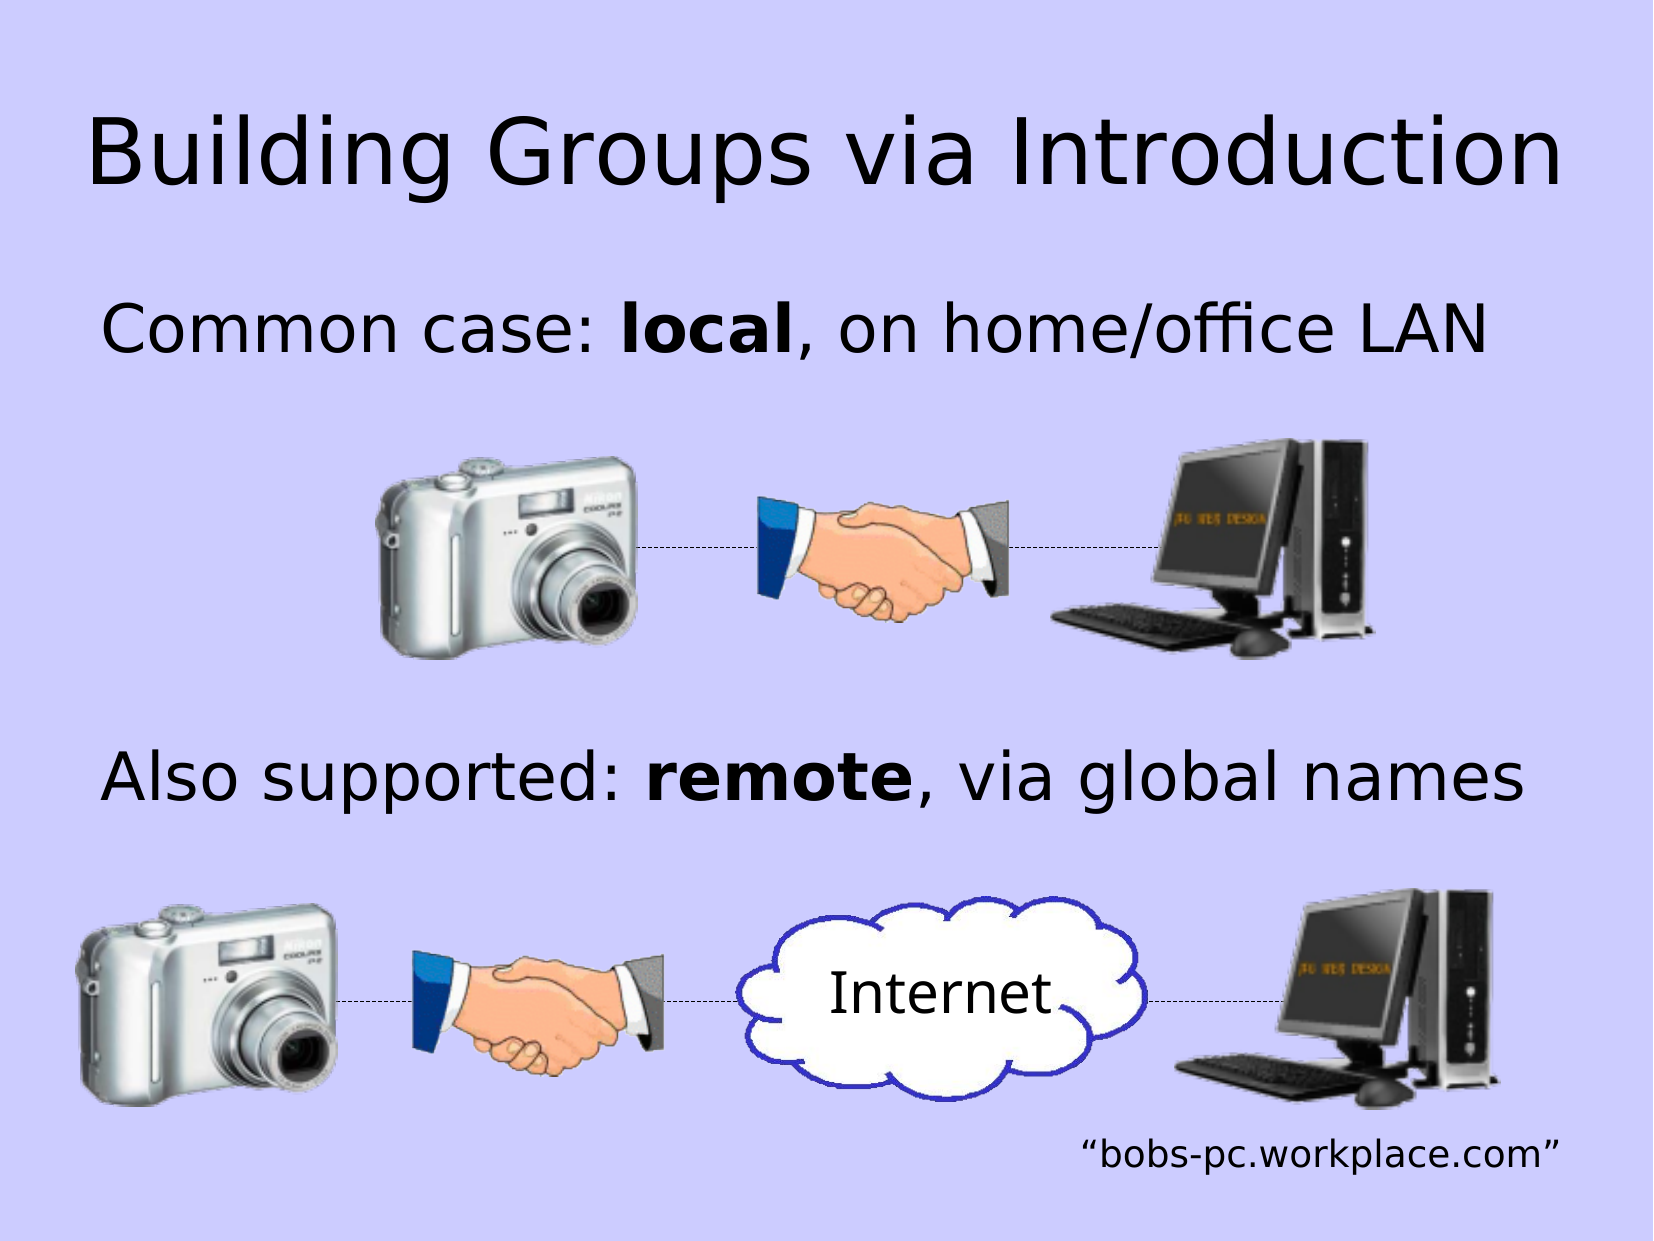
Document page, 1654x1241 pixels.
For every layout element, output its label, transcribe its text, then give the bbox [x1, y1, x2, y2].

picture [375, 456, 638, 661]
picture [405, 947, 668, 1077]
text_box “bobs-pc.workplace.com” [1065, 1125, 1606, 1184]
picture [1050, 438, 1376, 661]
text_box Internet [772, 944, 1111, 1024]
picture [1174, 888, 1501, 1111]
picture [750, 493, 1013, 623]
list Common case: local, on home/office LAN Also supported: remote, via global names [82, 290, 1571, 1095]
picture [75, 903, 338, 1107]
title Building Groups via Introduction [82, 49, 1571, 257]
picture [735, 896, 1148, 1102]
